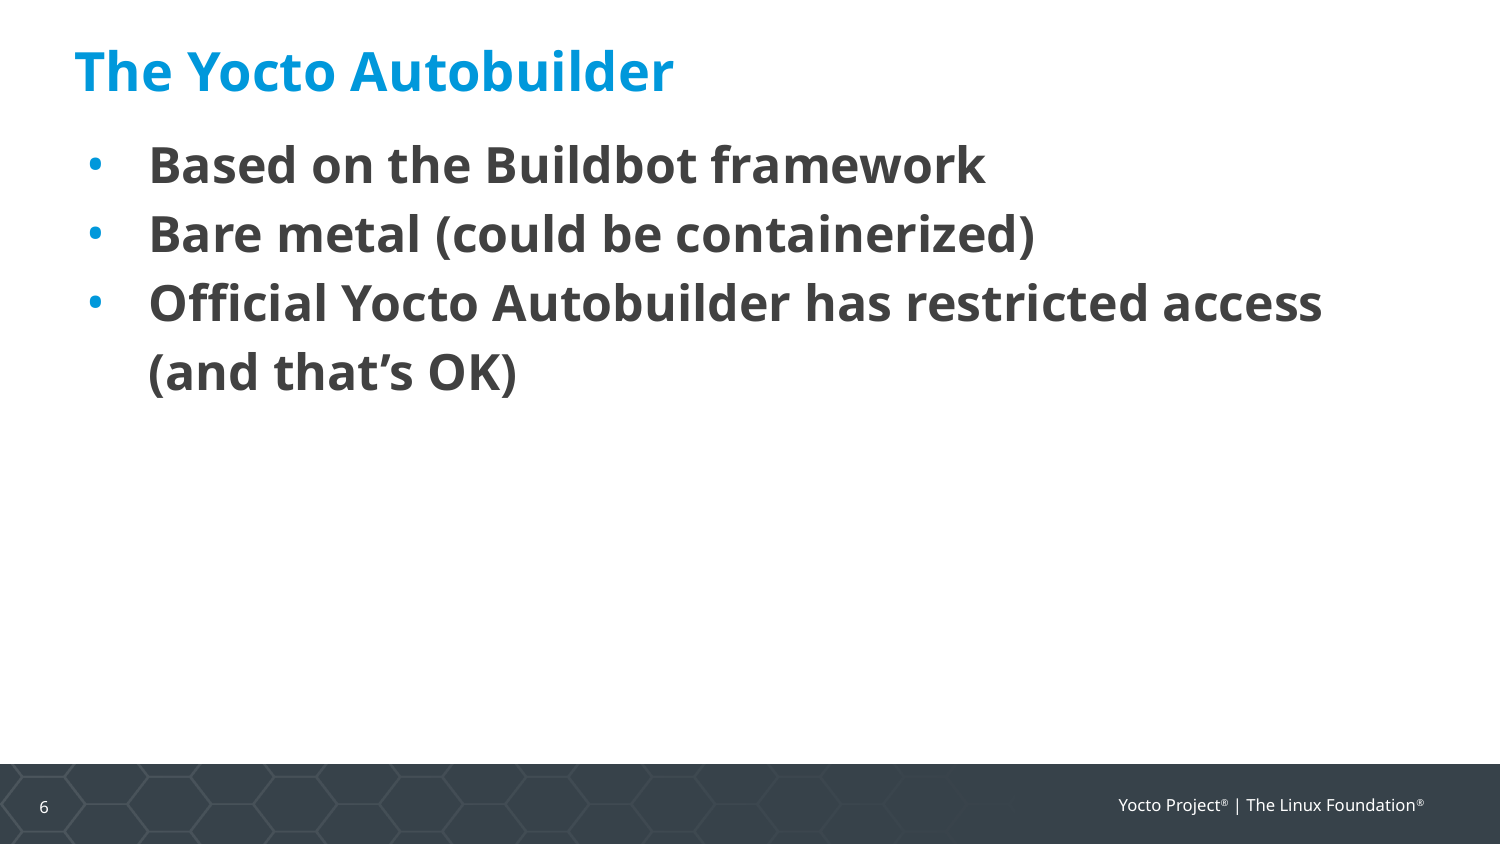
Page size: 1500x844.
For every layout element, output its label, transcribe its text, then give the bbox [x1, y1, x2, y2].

picture [0, 0, 1500, 844]
title The Yocto Autobuilder [74, 37, 1425, 114]
list Based on the Buildbot framework Bare metal (could be containerized) Official Yocto Autobuilder has restricted access (and that’s OK) [73, 124, 1425, 728]
